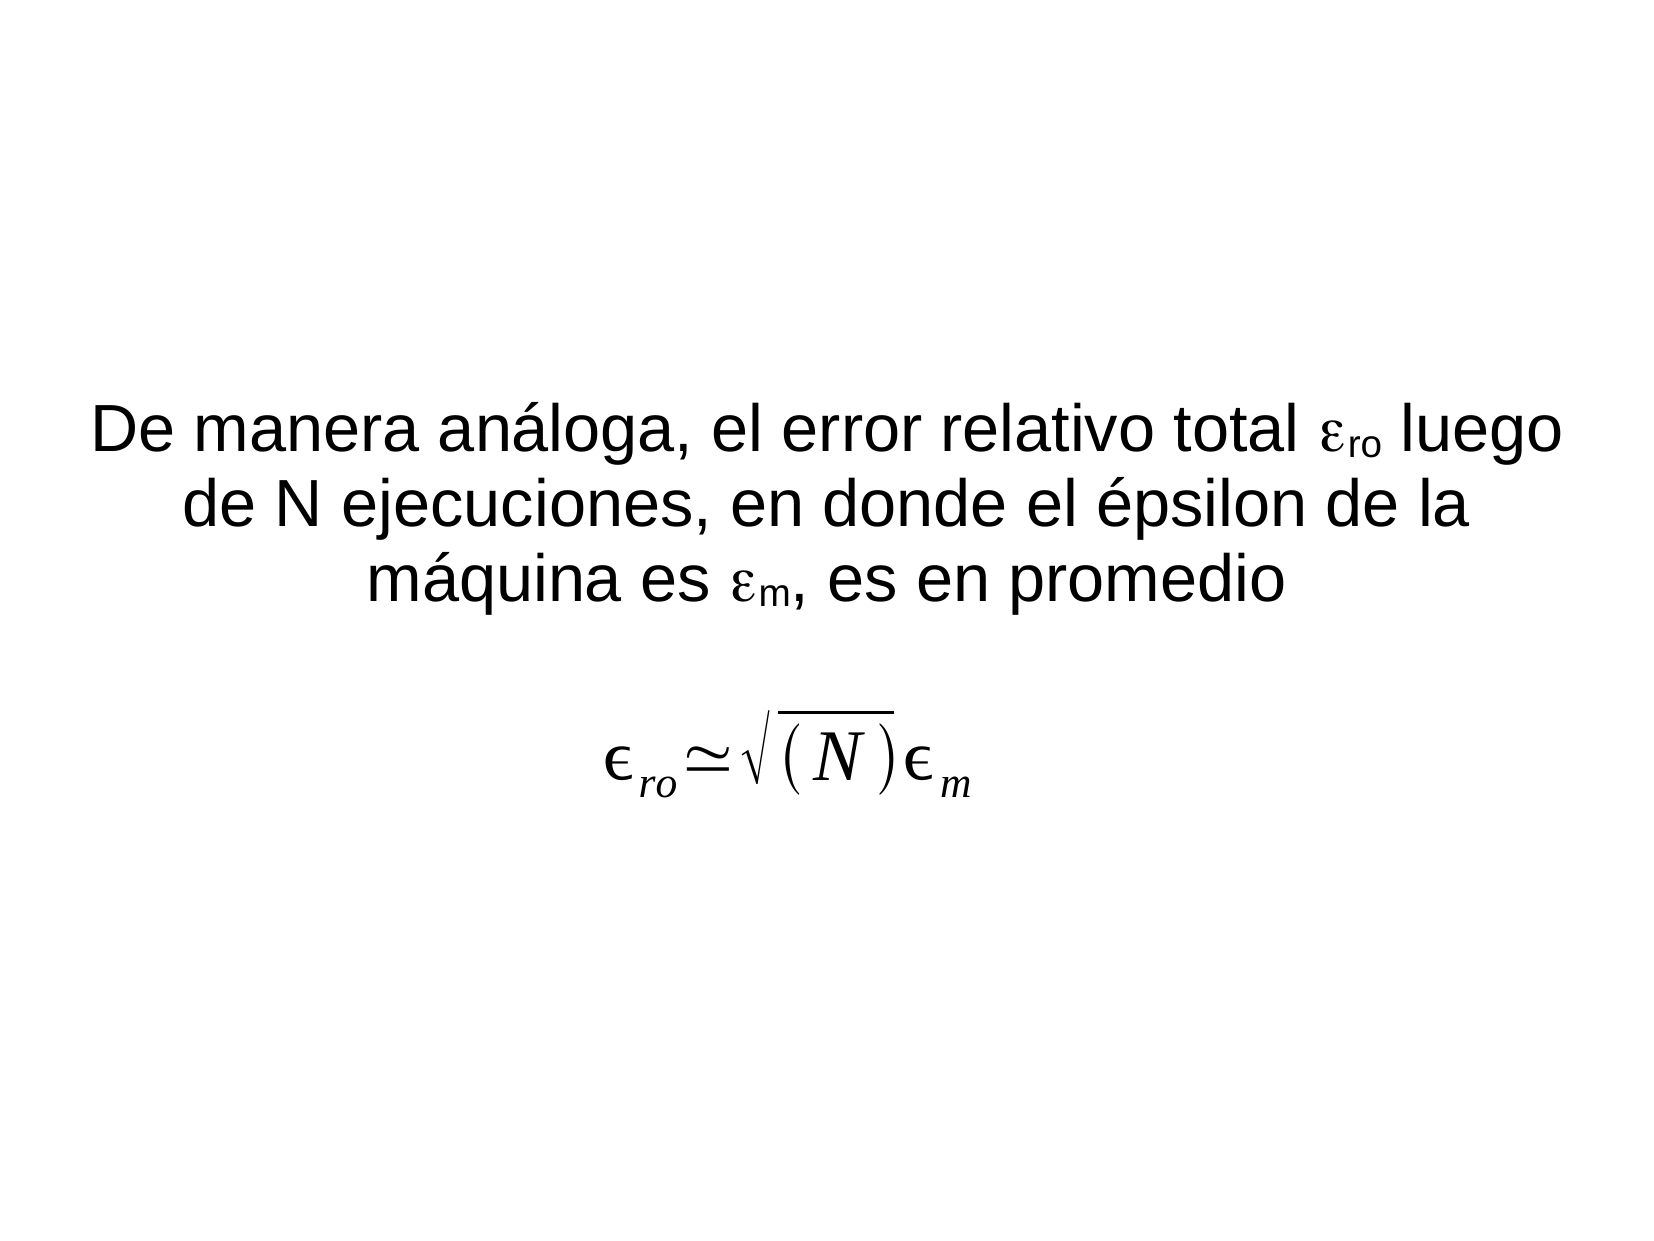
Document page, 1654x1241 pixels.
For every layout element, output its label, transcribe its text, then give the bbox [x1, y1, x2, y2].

chart [596, 708, 977, 807]
subtitle De manera análoga, el error relativo total ero luego de N ejecuciones, en donde el épsilon de la máquina es em, es en promedio [82, 297, 1571, 709]
